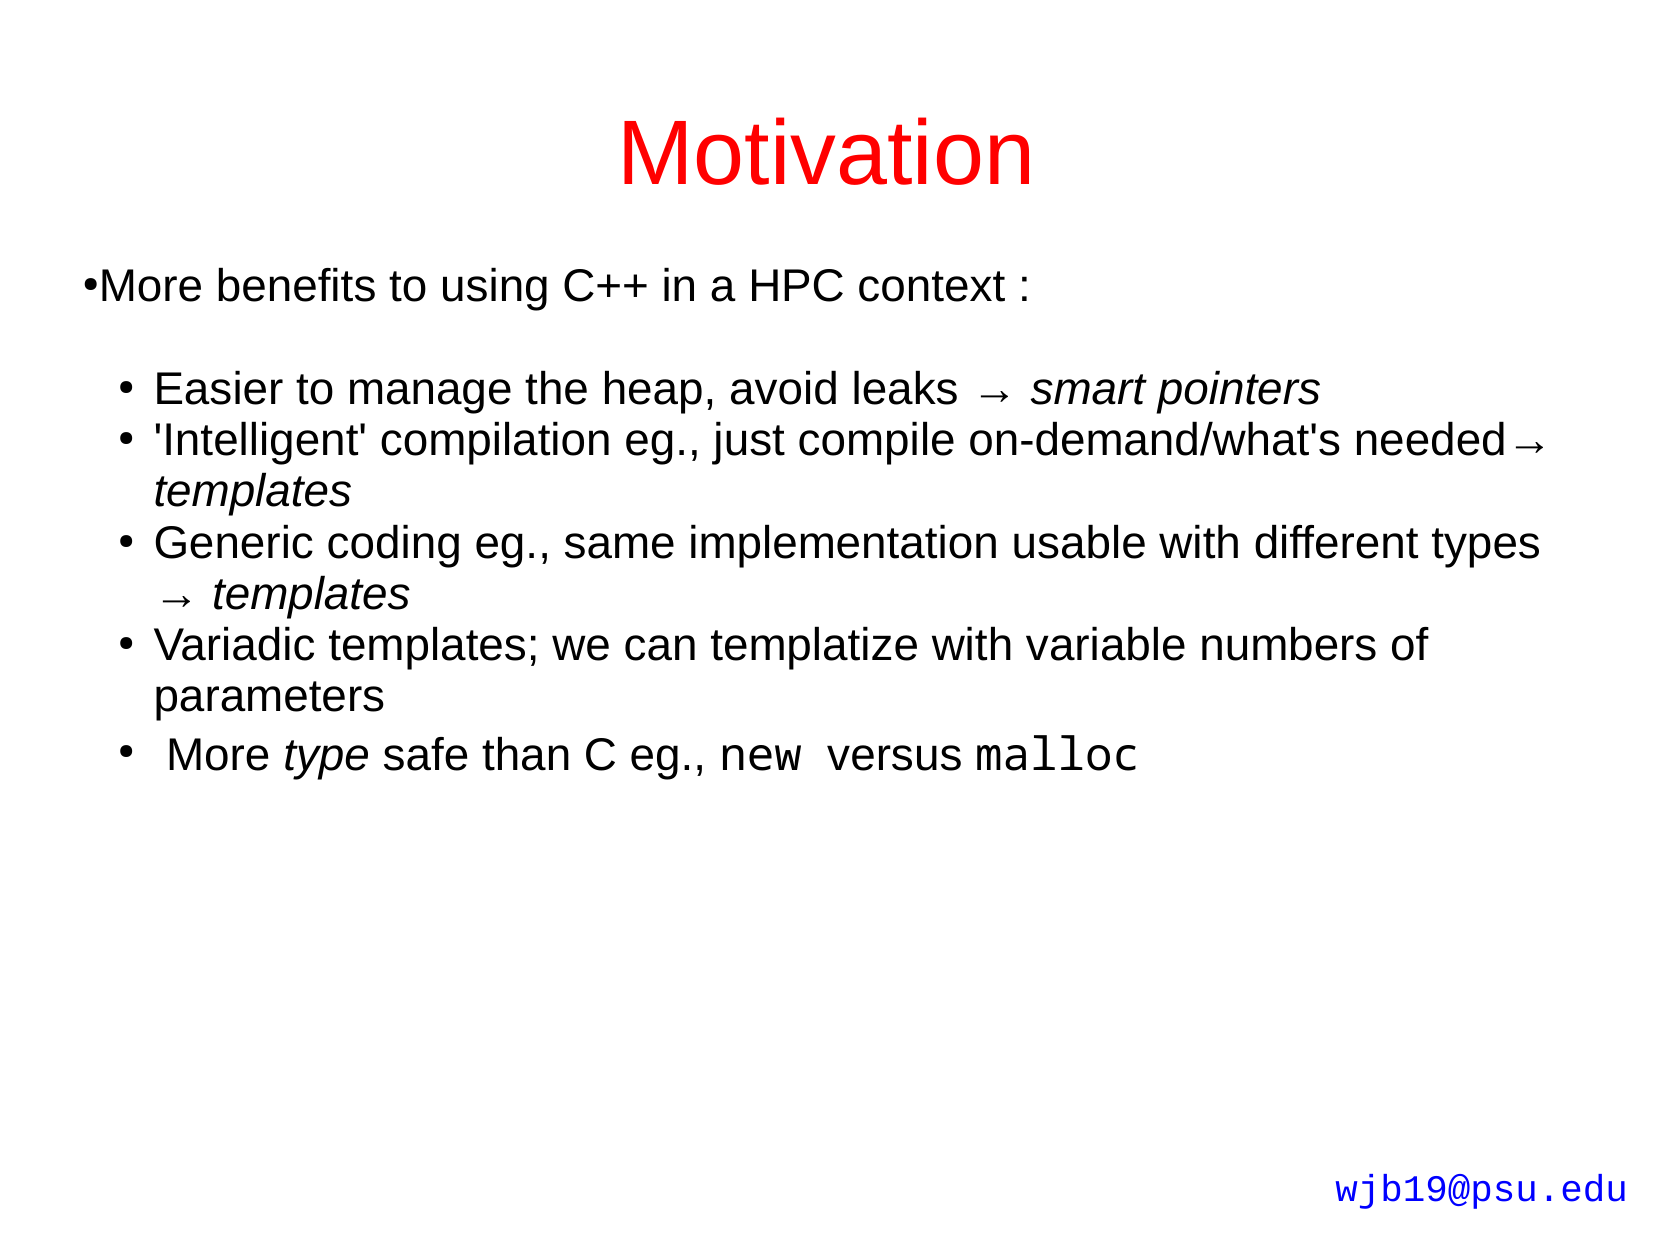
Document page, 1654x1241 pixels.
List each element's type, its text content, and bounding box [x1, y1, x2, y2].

subtitle More benefits to using C++ in a HPC context : Easier to manage the heap, avoid leaks → smart pointers 'Intelligent' compilation eg., just compile on-demand/what's needed→ templates Generic coding eg., same implementation usable with different types → templates Variadic templates; we can templatize with variable numbers of parameters More type safe than C eg., new versus malloc [82, 260, 1571, 1079]
text_box wjb19@psu.edu [1320, 1162, 1643, 1220]
title Motivation [82, 49, 1571, 257]
